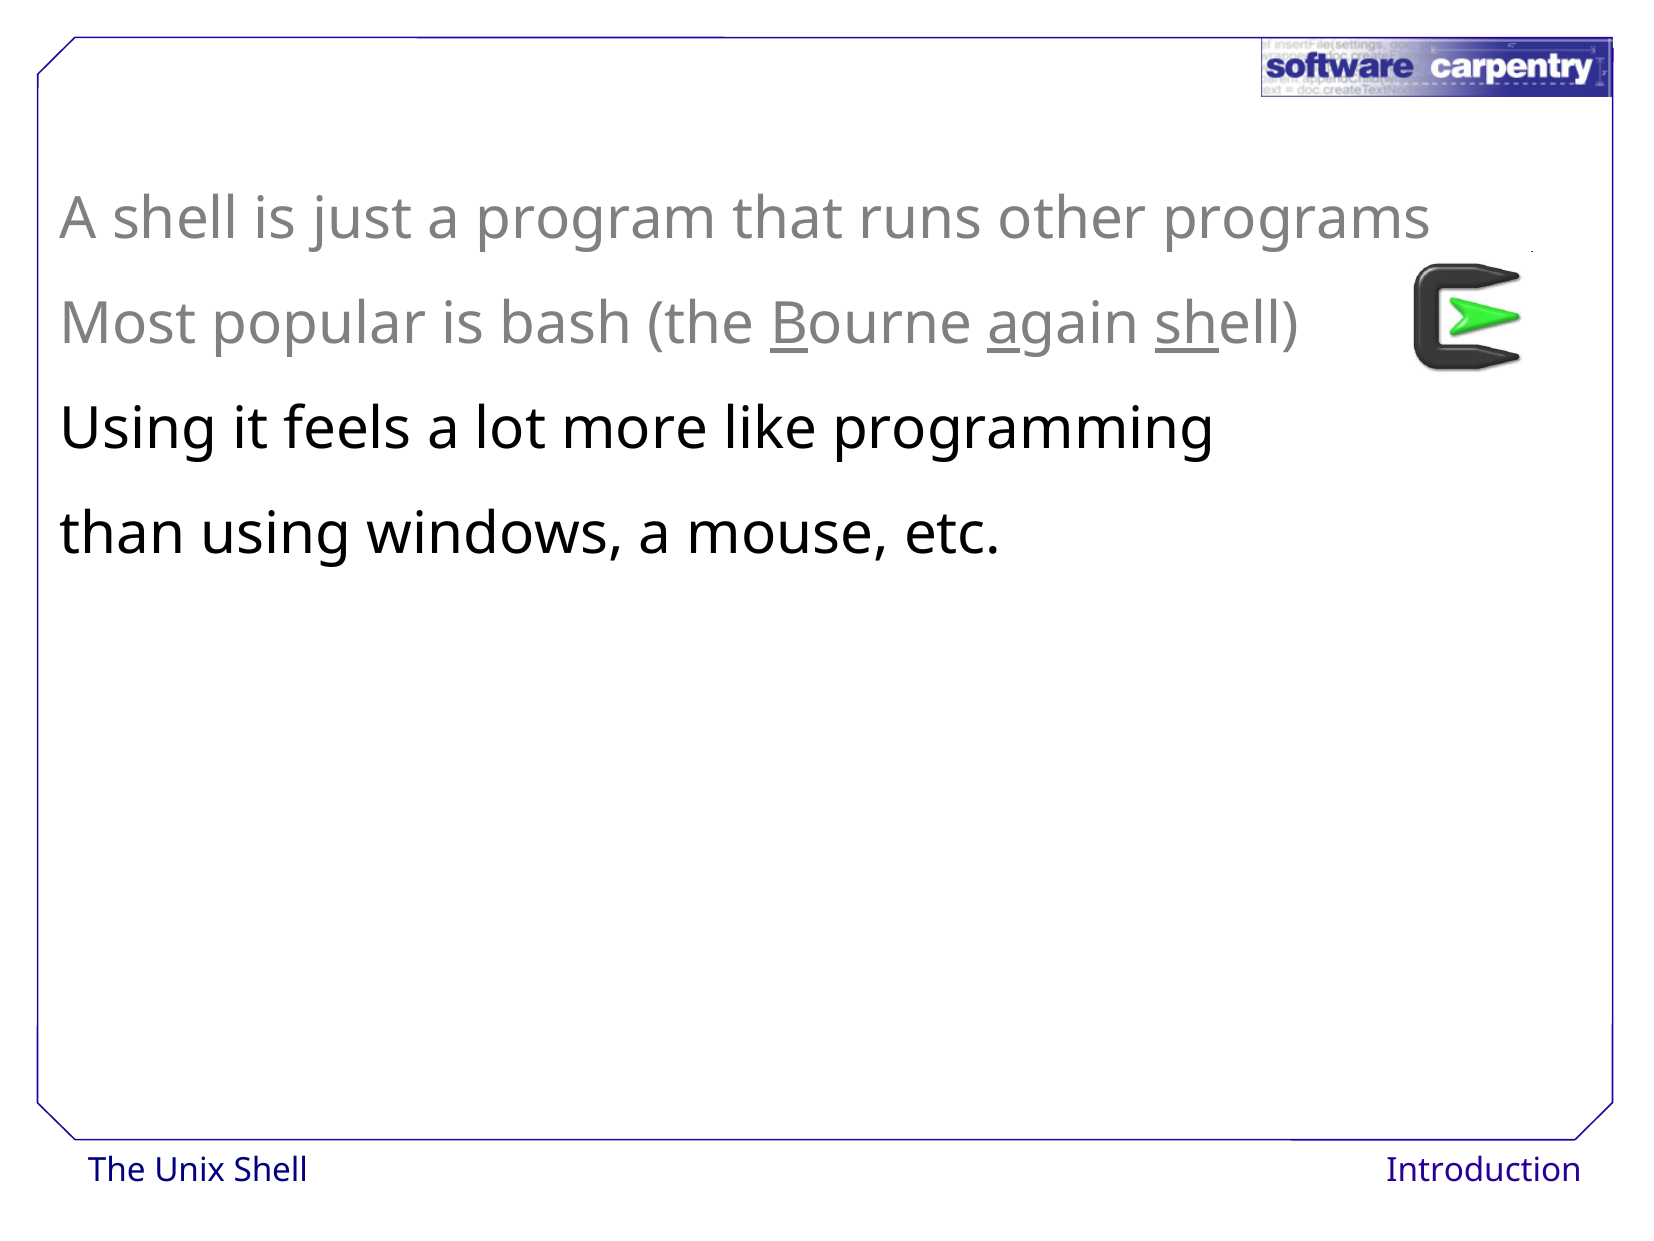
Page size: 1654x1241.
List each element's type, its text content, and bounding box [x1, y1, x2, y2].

picture [1261, 39, 1613, 97]
text_box A shell is just a program that runs other programs Most popular is bash (the Bourne again shell) Using it feels a lot more like programming than using windows, a mouse, etc. [44, 137, 1598, 574]
picture [1403, 251, 1533, 381]
